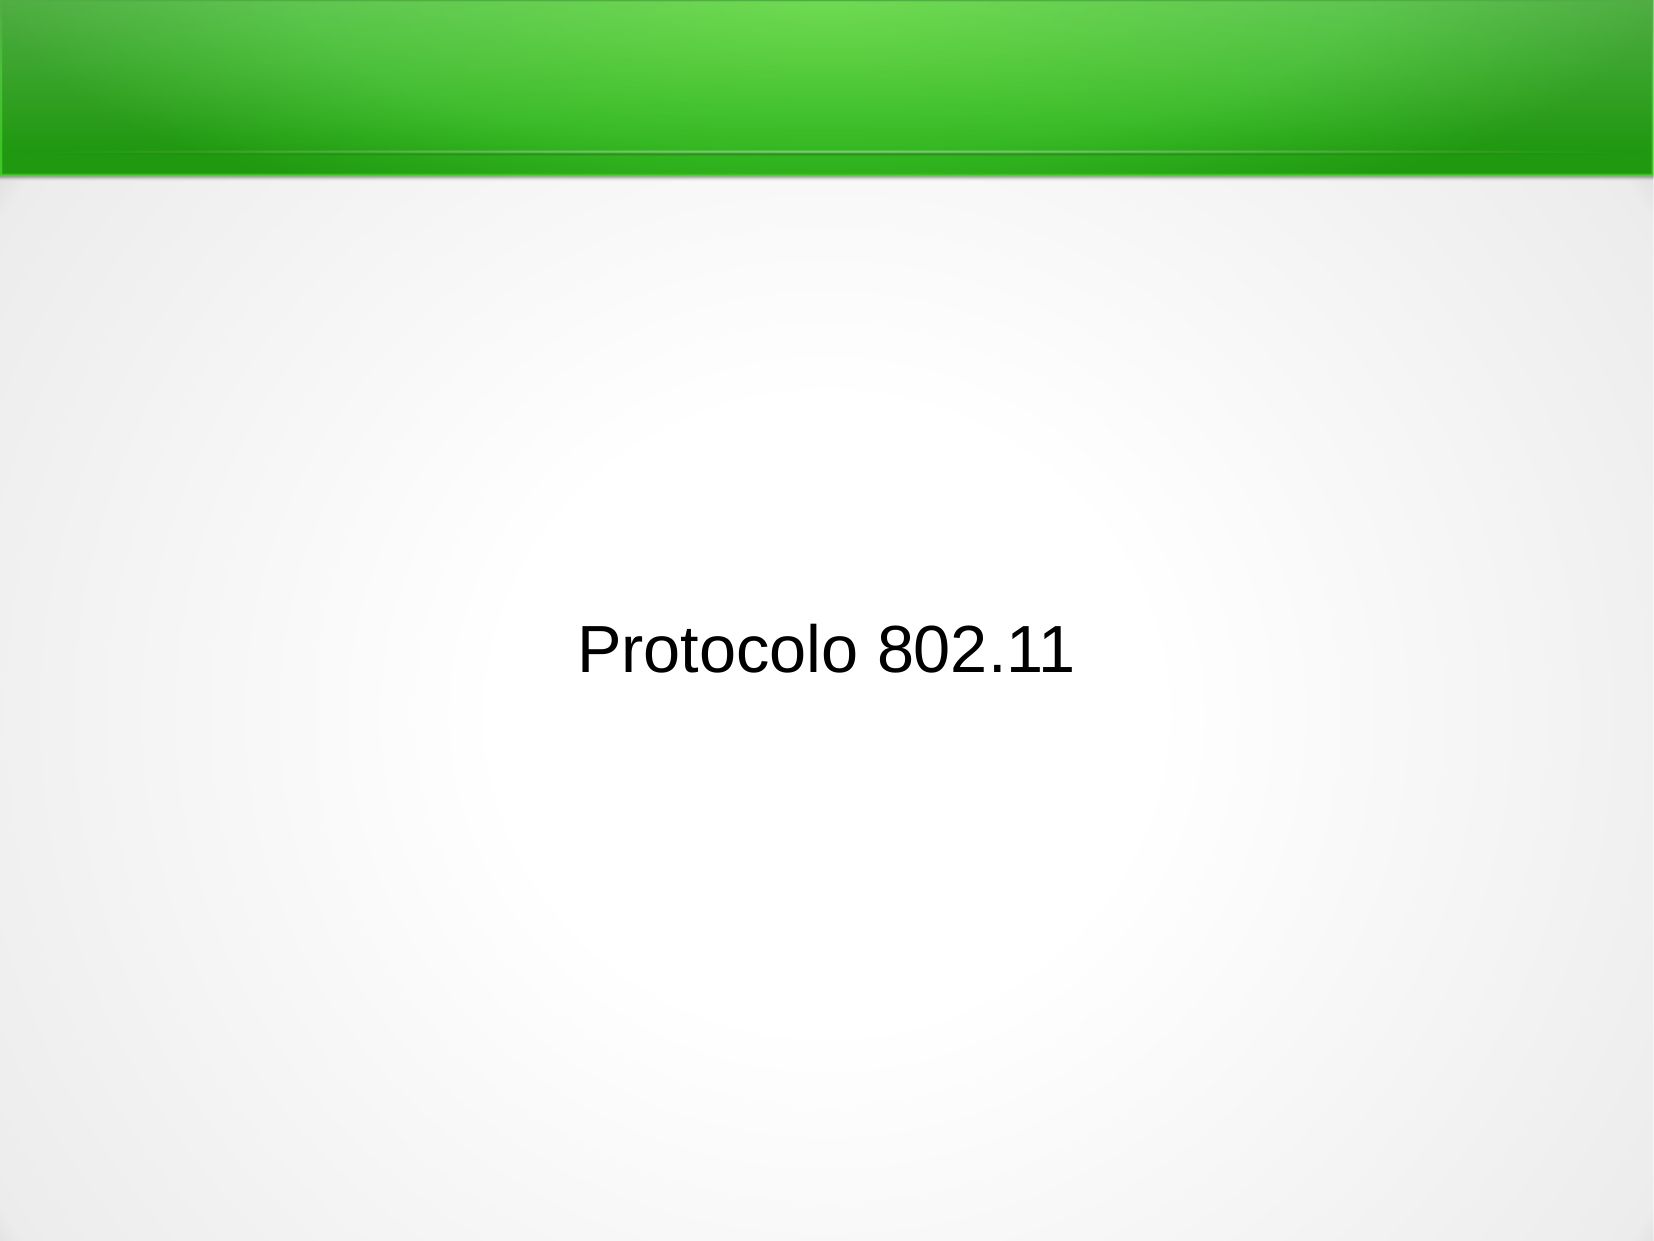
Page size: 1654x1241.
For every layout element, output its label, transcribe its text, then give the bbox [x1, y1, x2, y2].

picture [0, 0, 1654, 1241]
subtitle Protocolo 802.11 [82, 290, 1571, 1010]
